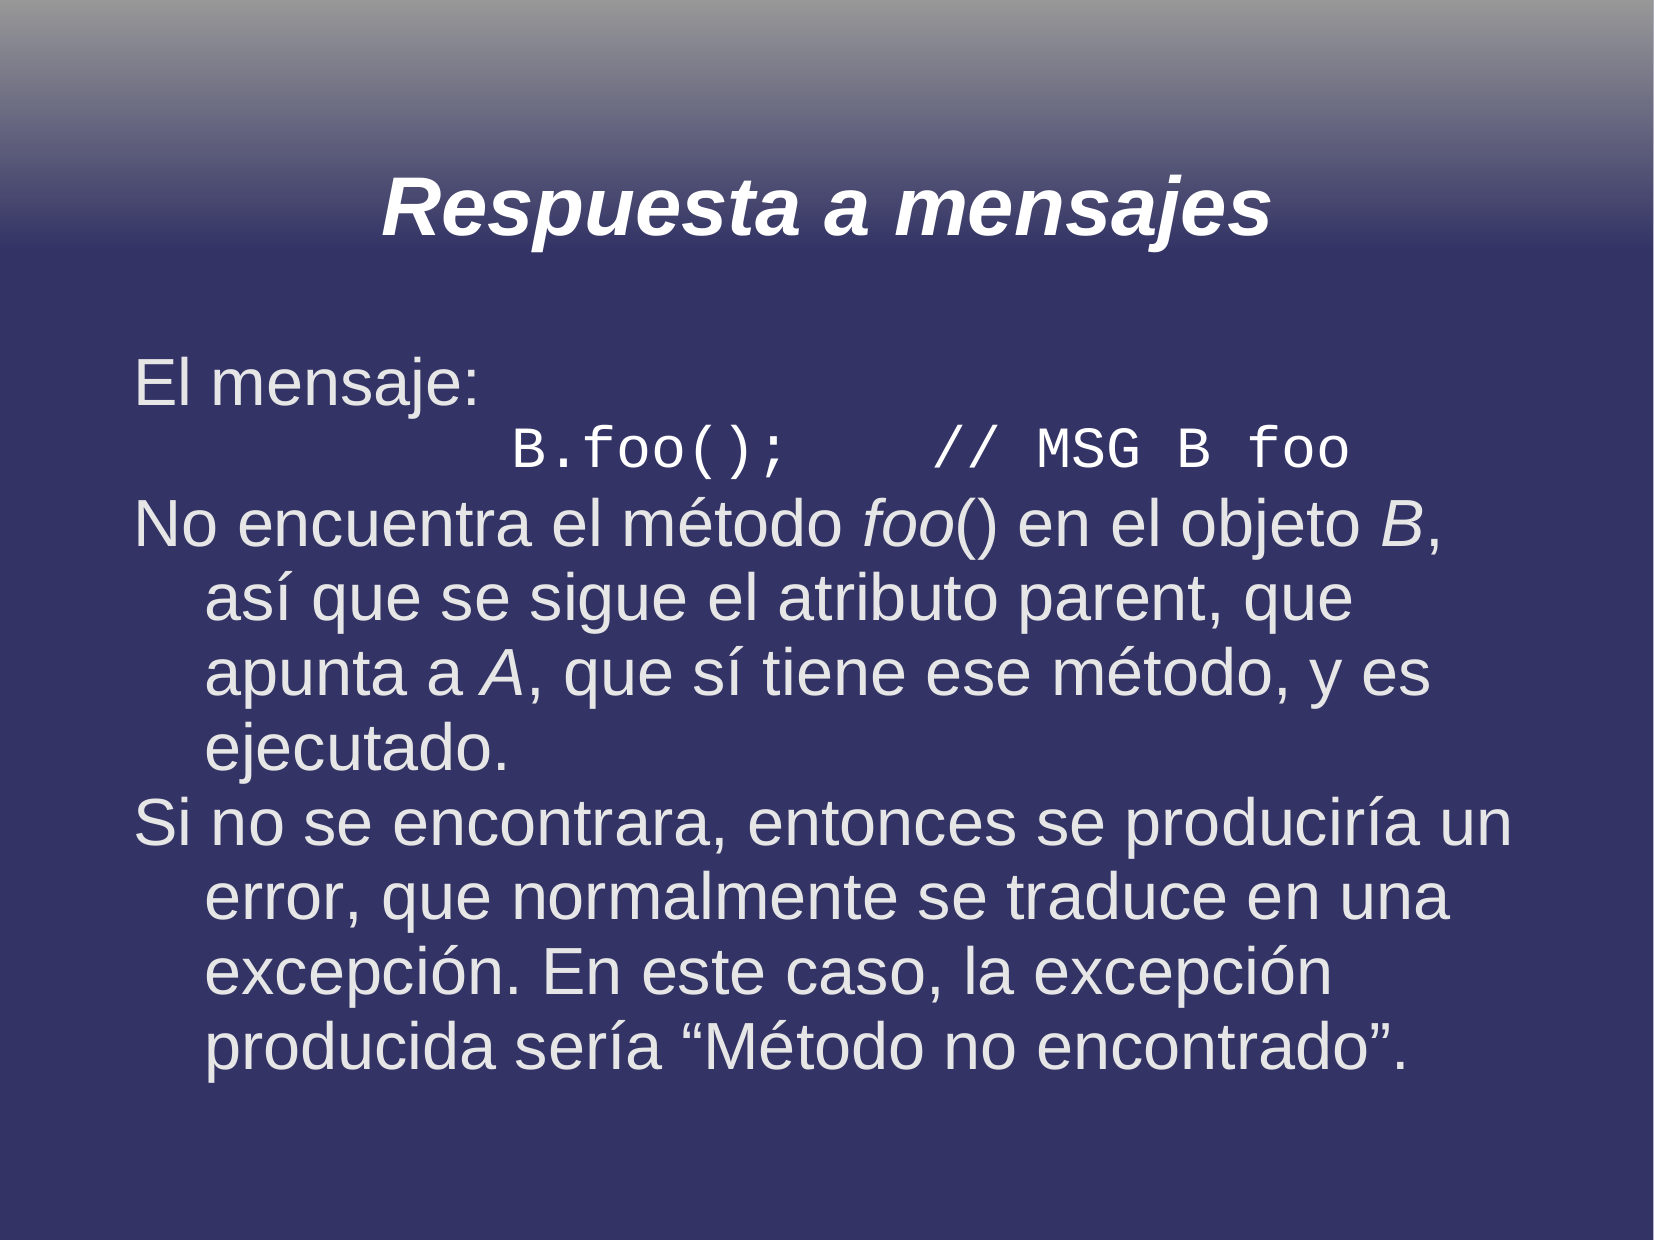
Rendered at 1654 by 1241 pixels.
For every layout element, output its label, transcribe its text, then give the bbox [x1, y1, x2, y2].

title Respuesta a mensajes [121, 102, 1534, 311]
list El mensaje: B.foo(); // MSG B foo No encuentra el método foo() en el objeto B, así que se sigue el atributo parent, que apunta a A, que sí tiene ese método, y es ejecutado. Si no se encontrara, entonces se produciría un error, que normalmente se traduce en una excepción. En este caso, la excepción producida sería “Método no encontrado”. [121, 344, 1534, 1175]
